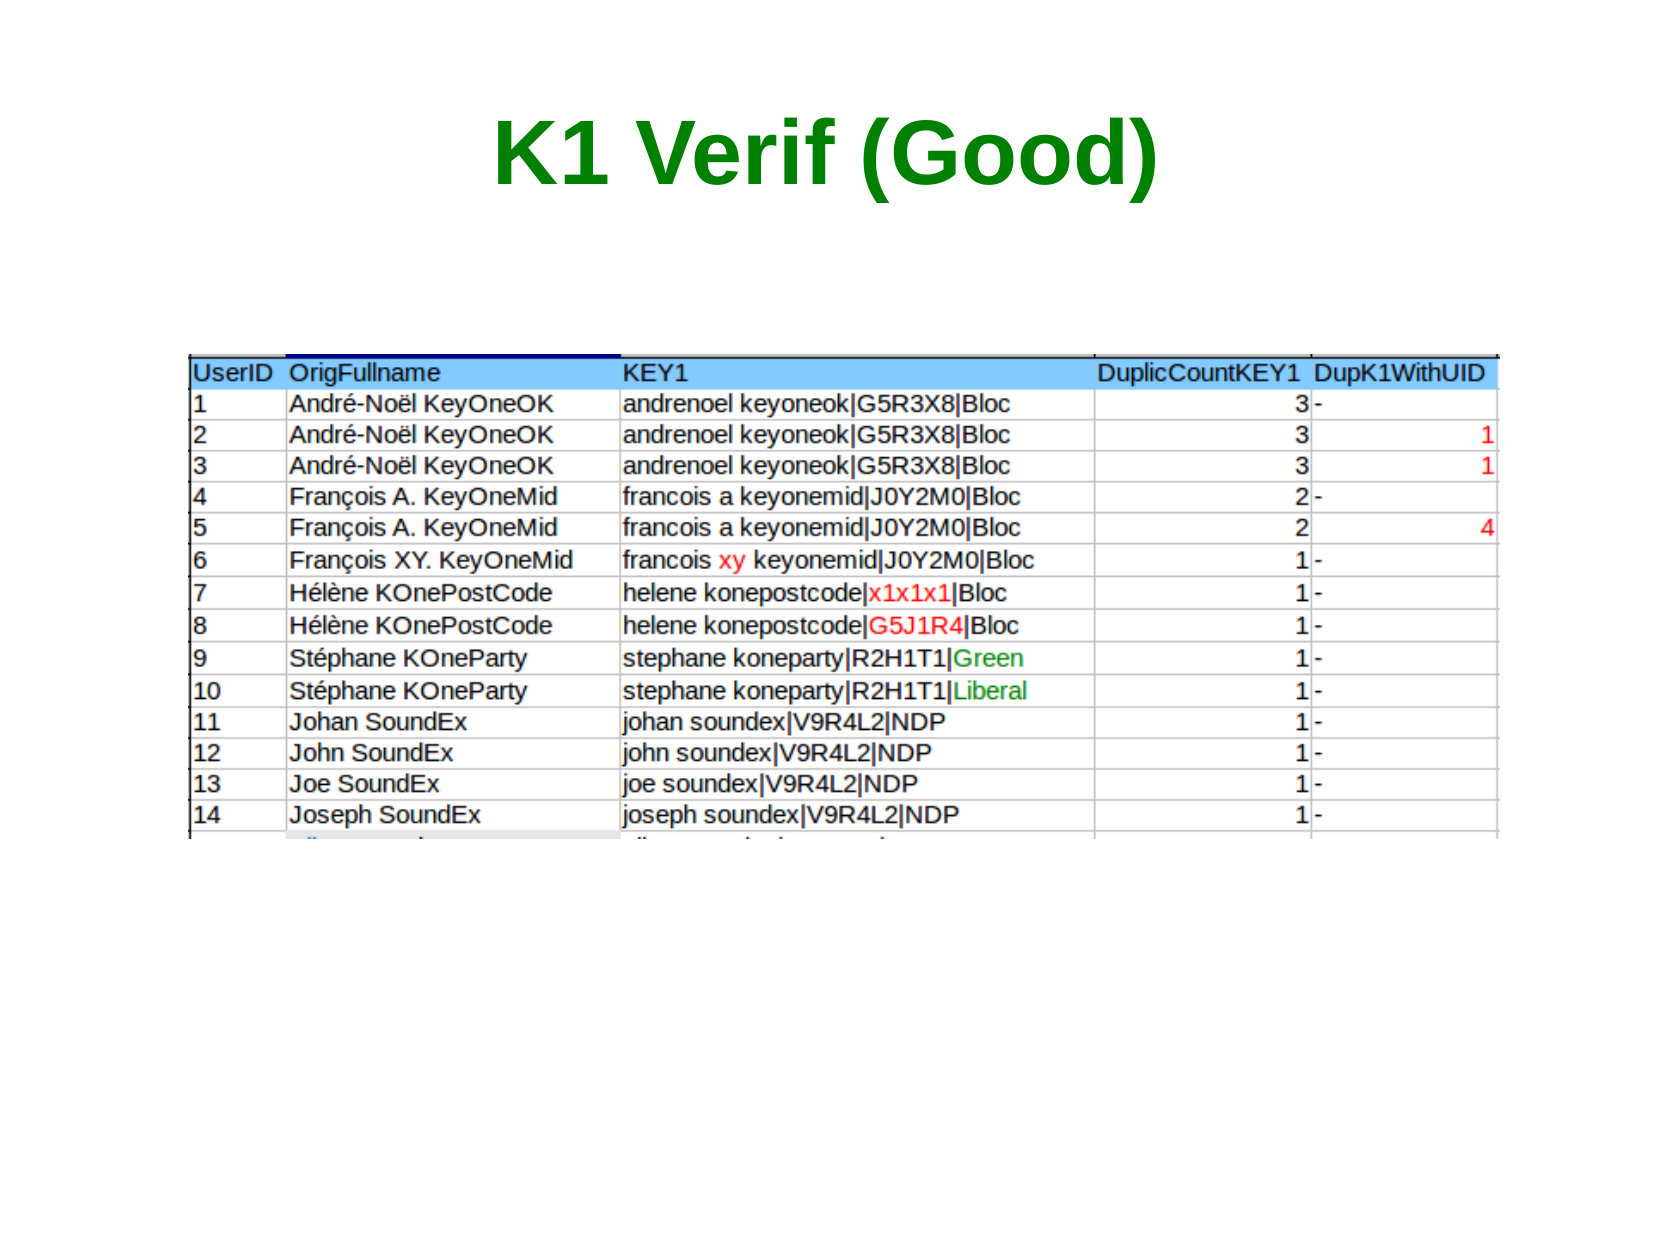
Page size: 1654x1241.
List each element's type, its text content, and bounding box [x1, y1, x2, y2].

picture [188, 354, 1500, 839]
title K1 Verif (Good) [82, 49, 1571, 257]
